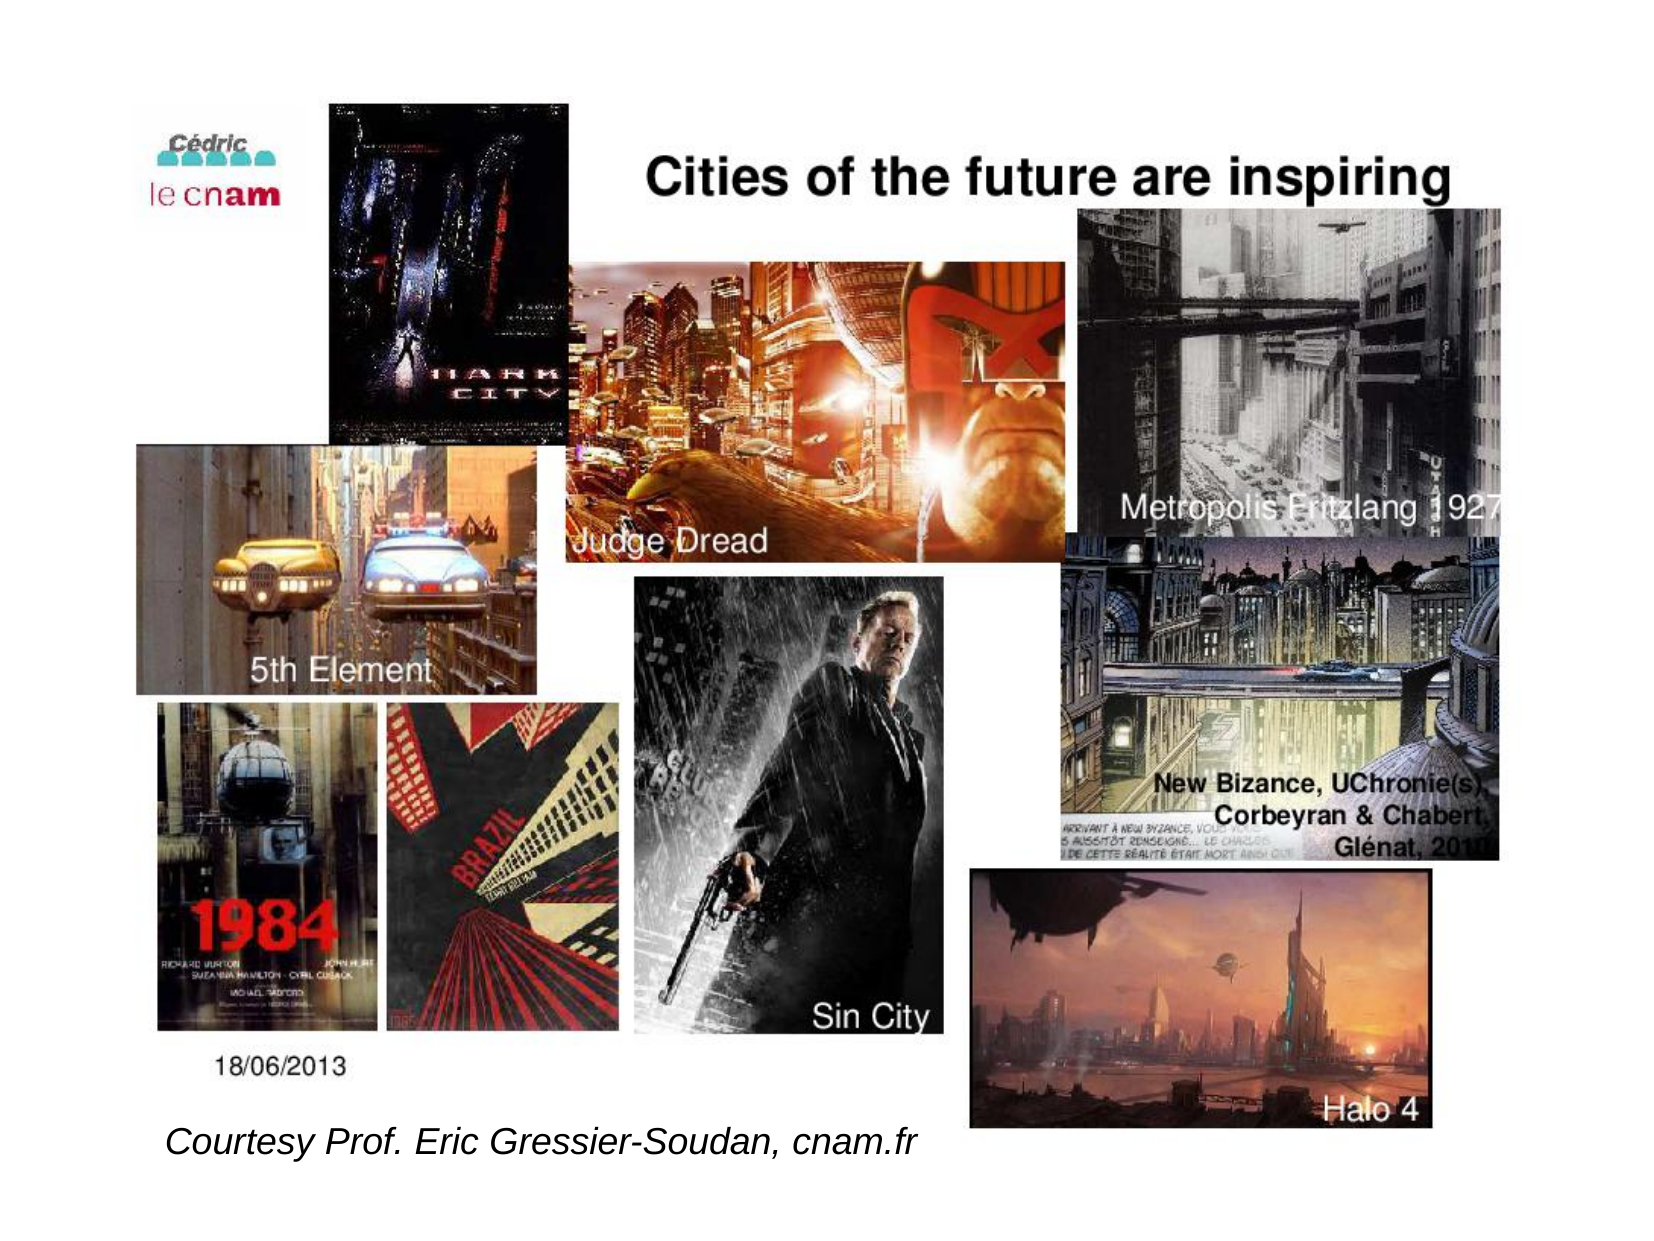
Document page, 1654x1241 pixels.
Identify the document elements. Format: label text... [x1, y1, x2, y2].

picture [15, 0, 1621, 1241]
text_box Courtesy Prof. Eric Gressier-Soudan, cnam.fr [150, 1113, 933, 1171]
